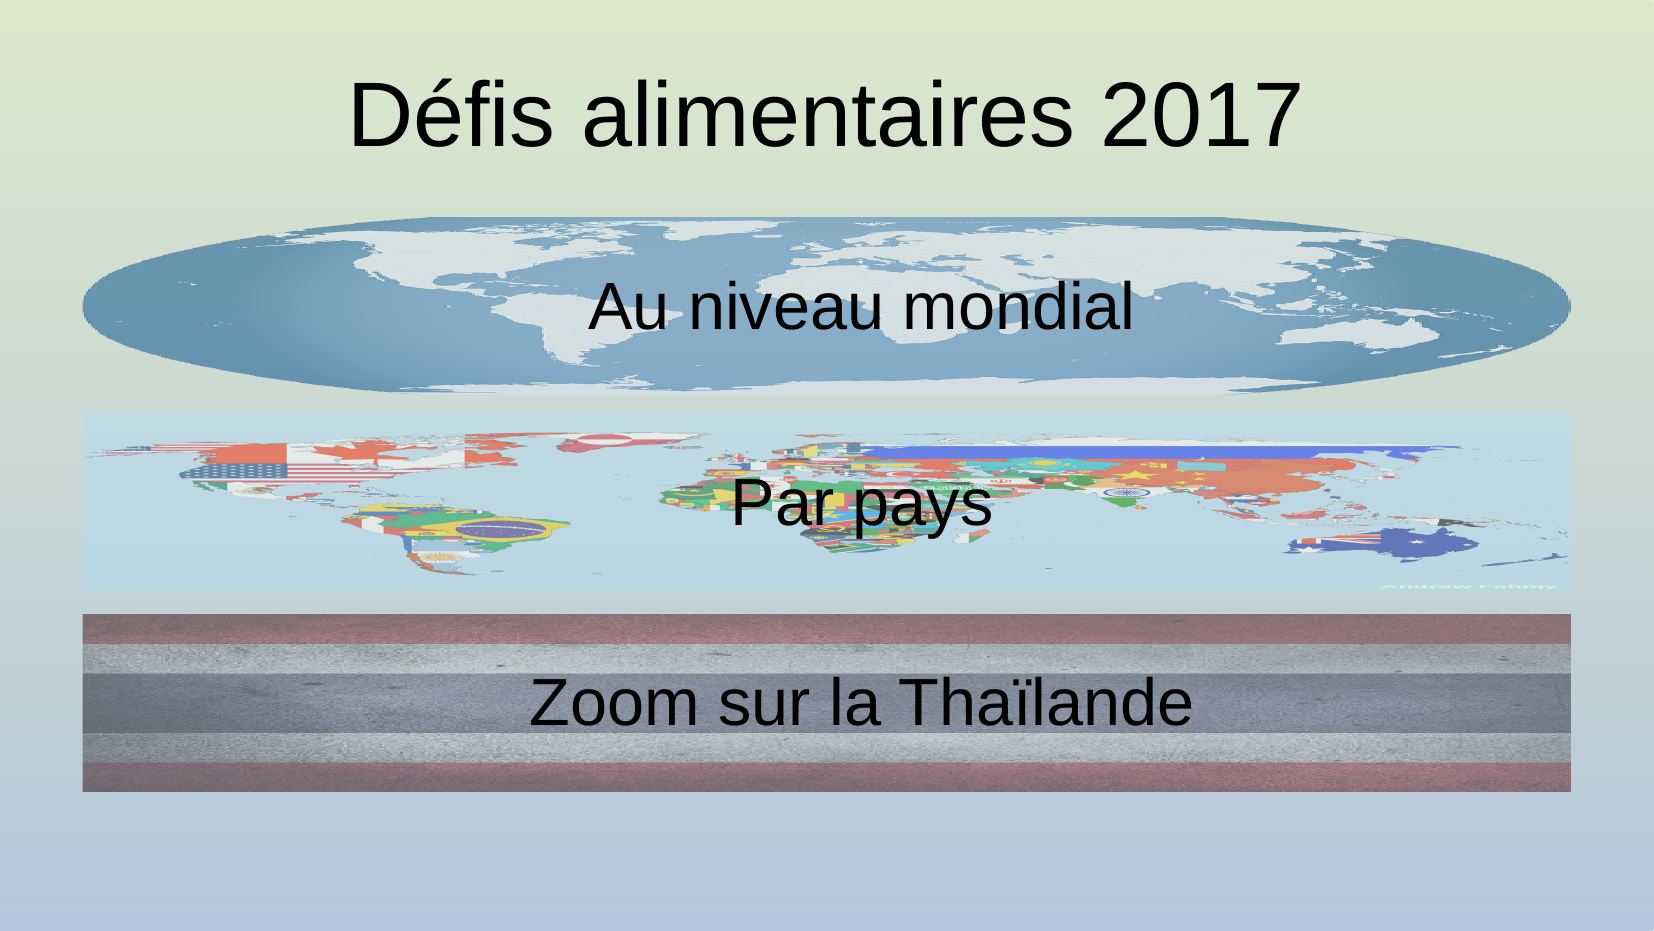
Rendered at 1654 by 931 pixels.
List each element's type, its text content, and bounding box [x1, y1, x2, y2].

list Zoom sur la Thaïlande [82, 614, 1571, 792]
title Défis alimentaires 2017 [82, 37, 1571, 193]
list Par pays [82, 413, 1571, 591]
list Au niveau mondial [82, 217, 1571, 395]
